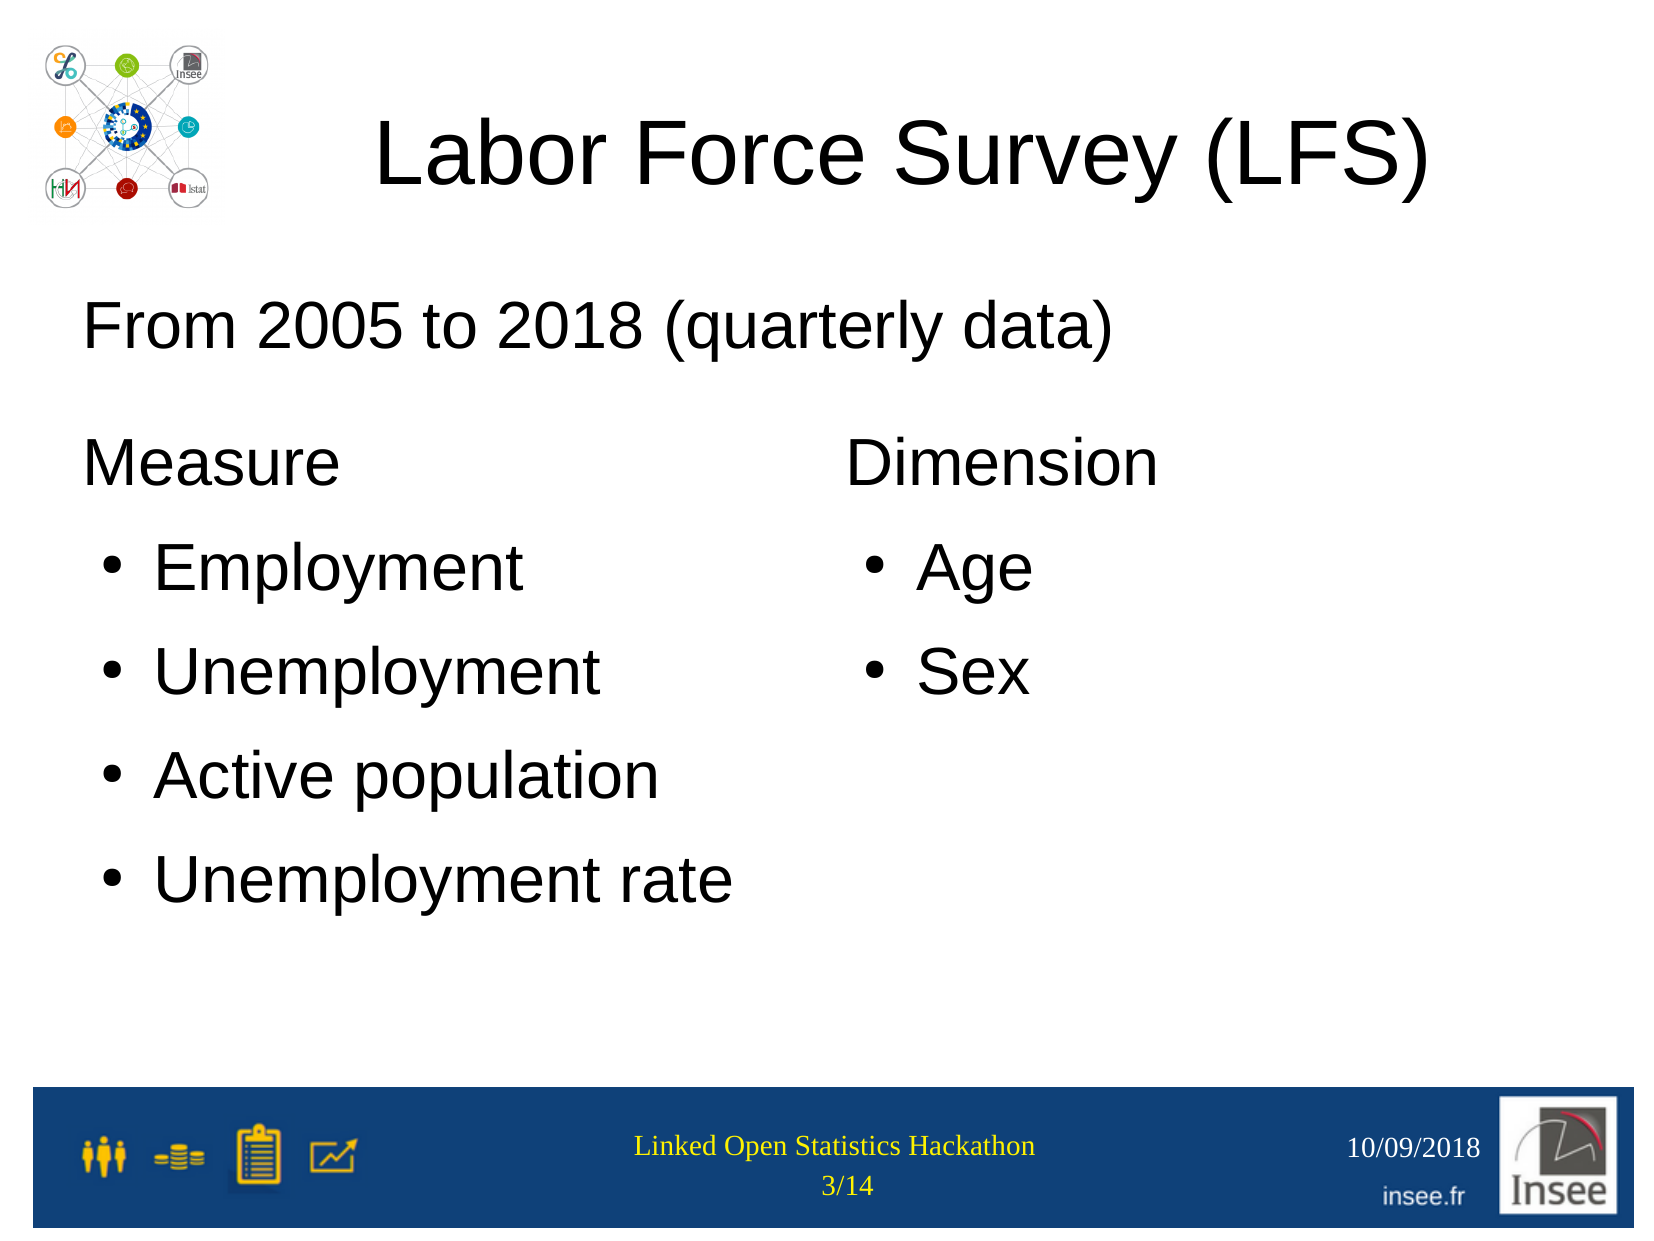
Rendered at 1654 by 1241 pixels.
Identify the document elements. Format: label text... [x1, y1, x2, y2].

picture [33, 1087, 1634, 1228]
title Labor Force Survey (LFS) [236, 49, 1571, 257]
picture [28, 28, 225, 225]
list Dimension Age Sex [845, 425, 1572, 1012]
list Measure Employment Unemployment Active population Unemployment rate [82, 425, 809, 1012]
list From 2005 to 2018 (quarterly data) [82, 287, 1571, 402]
